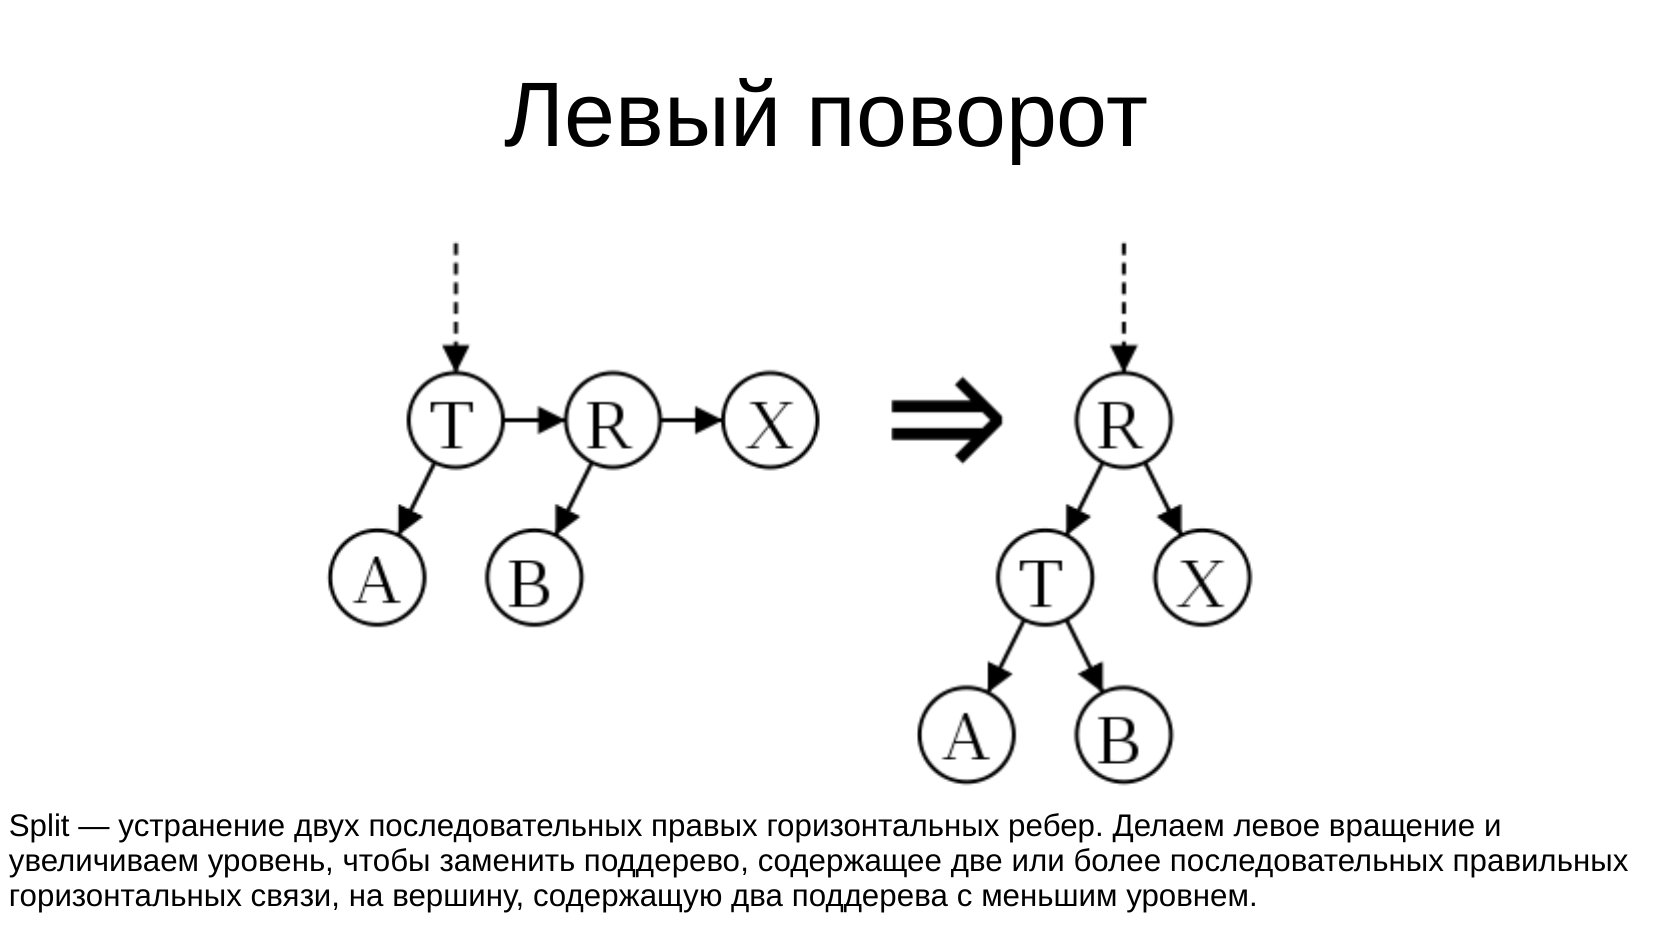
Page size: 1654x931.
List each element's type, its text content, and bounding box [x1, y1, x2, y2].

picture [311, 224, 1313, 801]
title Левый поворот [82, 37, 1571, 193]
text_box Split — устранение двух последовательных правых горизонтальных ребер. Делаем левое вращение и увеличиваем уровень, чтобы заменить поддерево, содержащее две или более последовательных правильных горизонтальных связи, на вершину, содержащую два поддерева с меньшим уровнем. [0, 801, 1654, 921]
